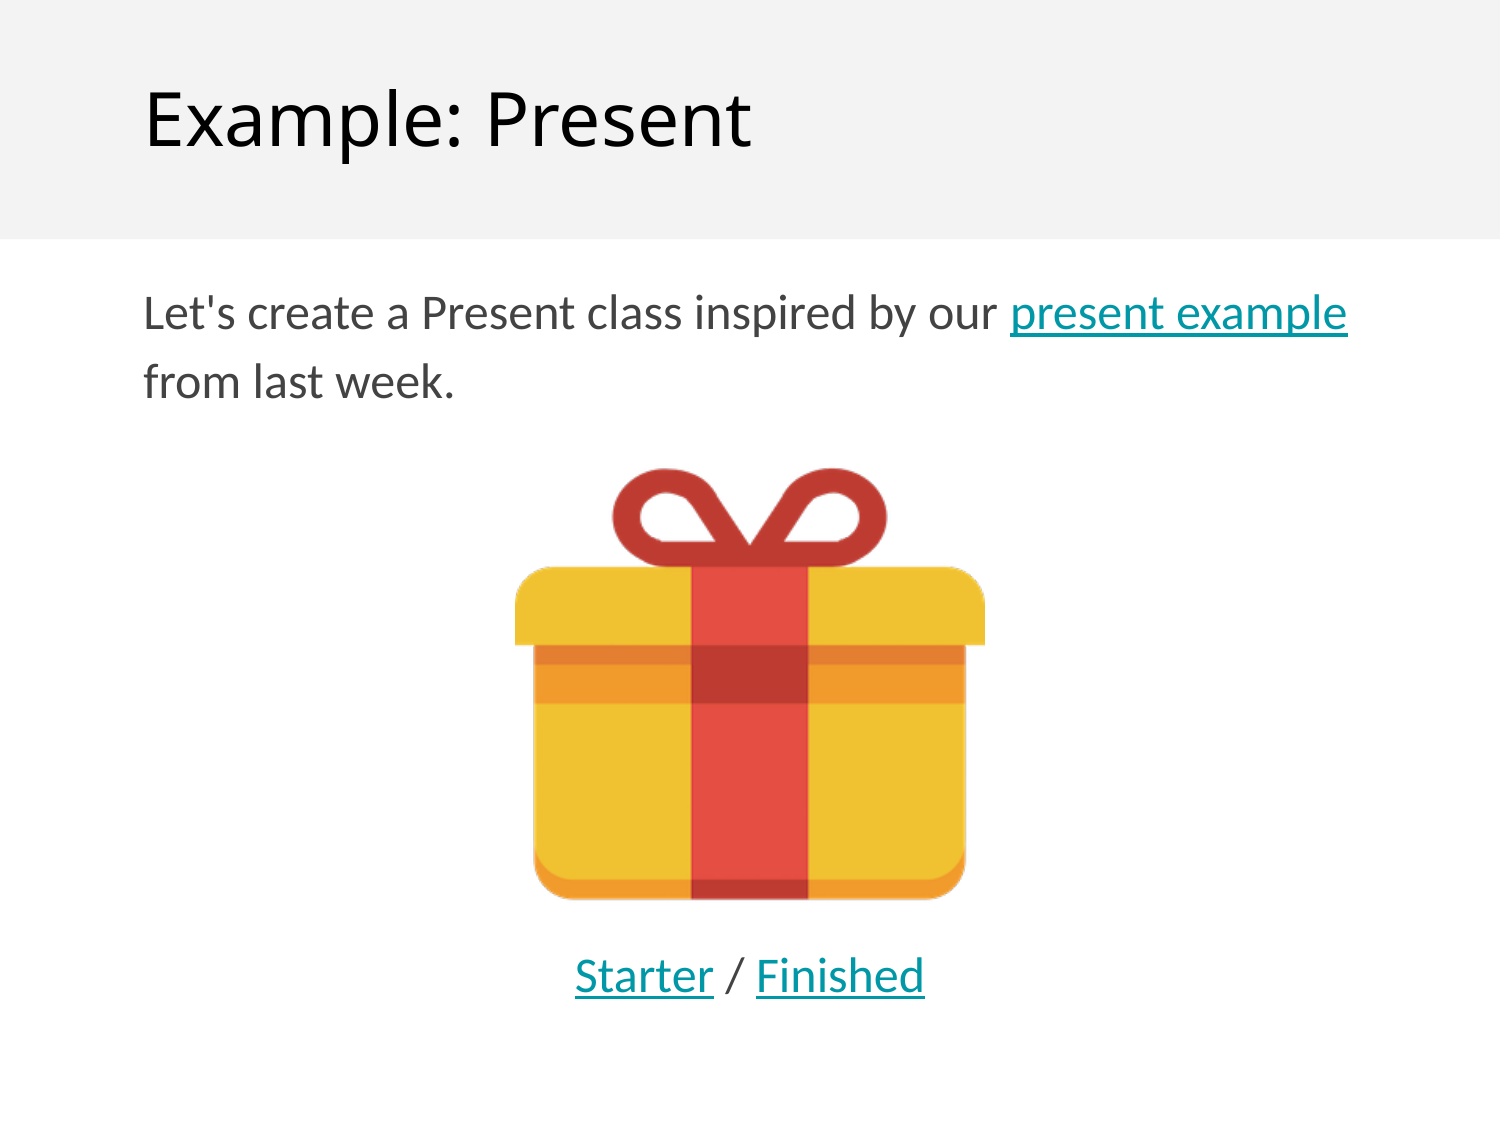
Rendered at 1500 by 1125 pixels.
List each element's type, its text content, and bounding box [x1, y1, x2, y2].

title Example: Present [128, 56, 1372, 183]
list Let's create a Present class inspired by our present example from last week. [128, 255, 1372, 428]
list Starter / Finished [128, 919, 1372, 1091]
picture [515, 450, 985, 919]
